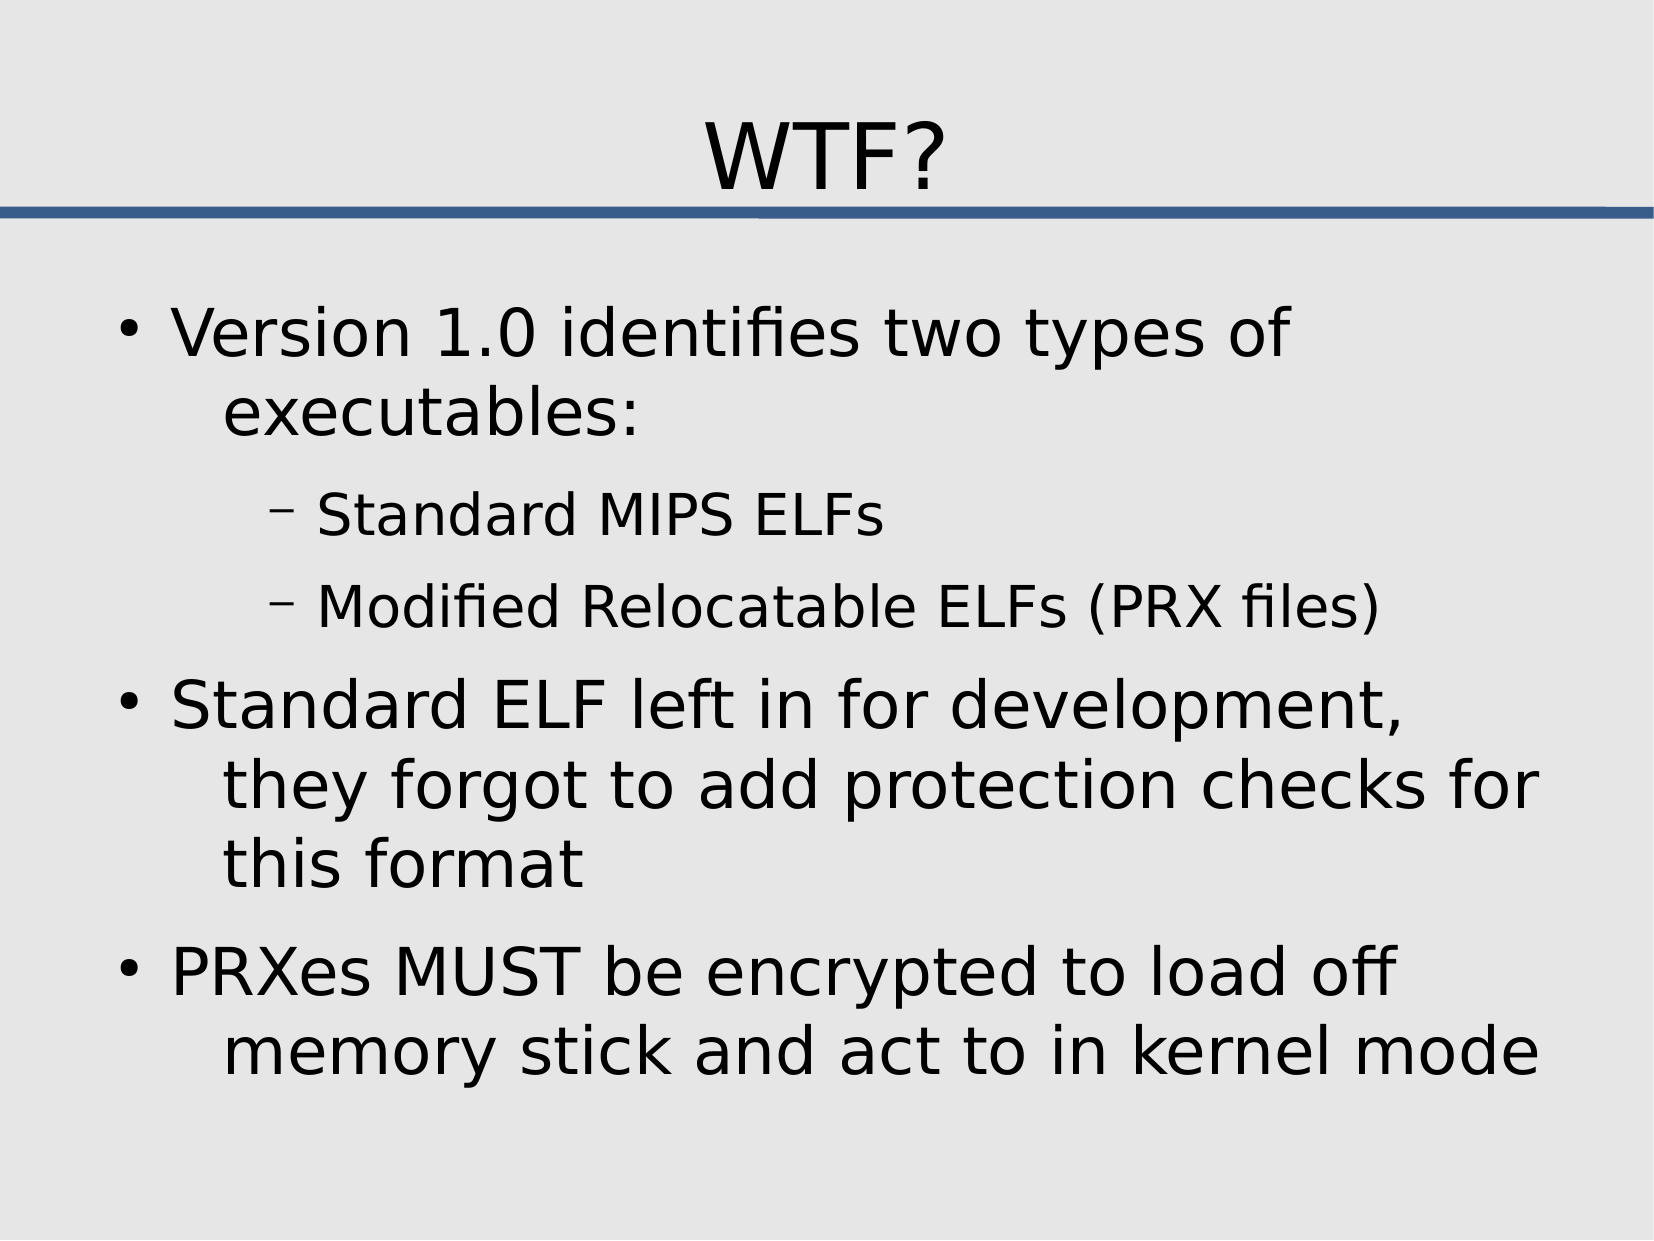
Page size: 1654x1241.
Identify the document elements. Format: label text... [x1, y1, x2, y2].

title WTF? [82, 56, 1571, 250]
list Version 1.0 identifies two types of executables: Standard MIPS ELFs Modified Relocatable ELFs (PRX files) Standard ELF left in for development, they forgot to add protection checks for this format PRXes MUST be encrypted to load off memory stick and act to in kernel mode [82, 290, 1571, 1094]
